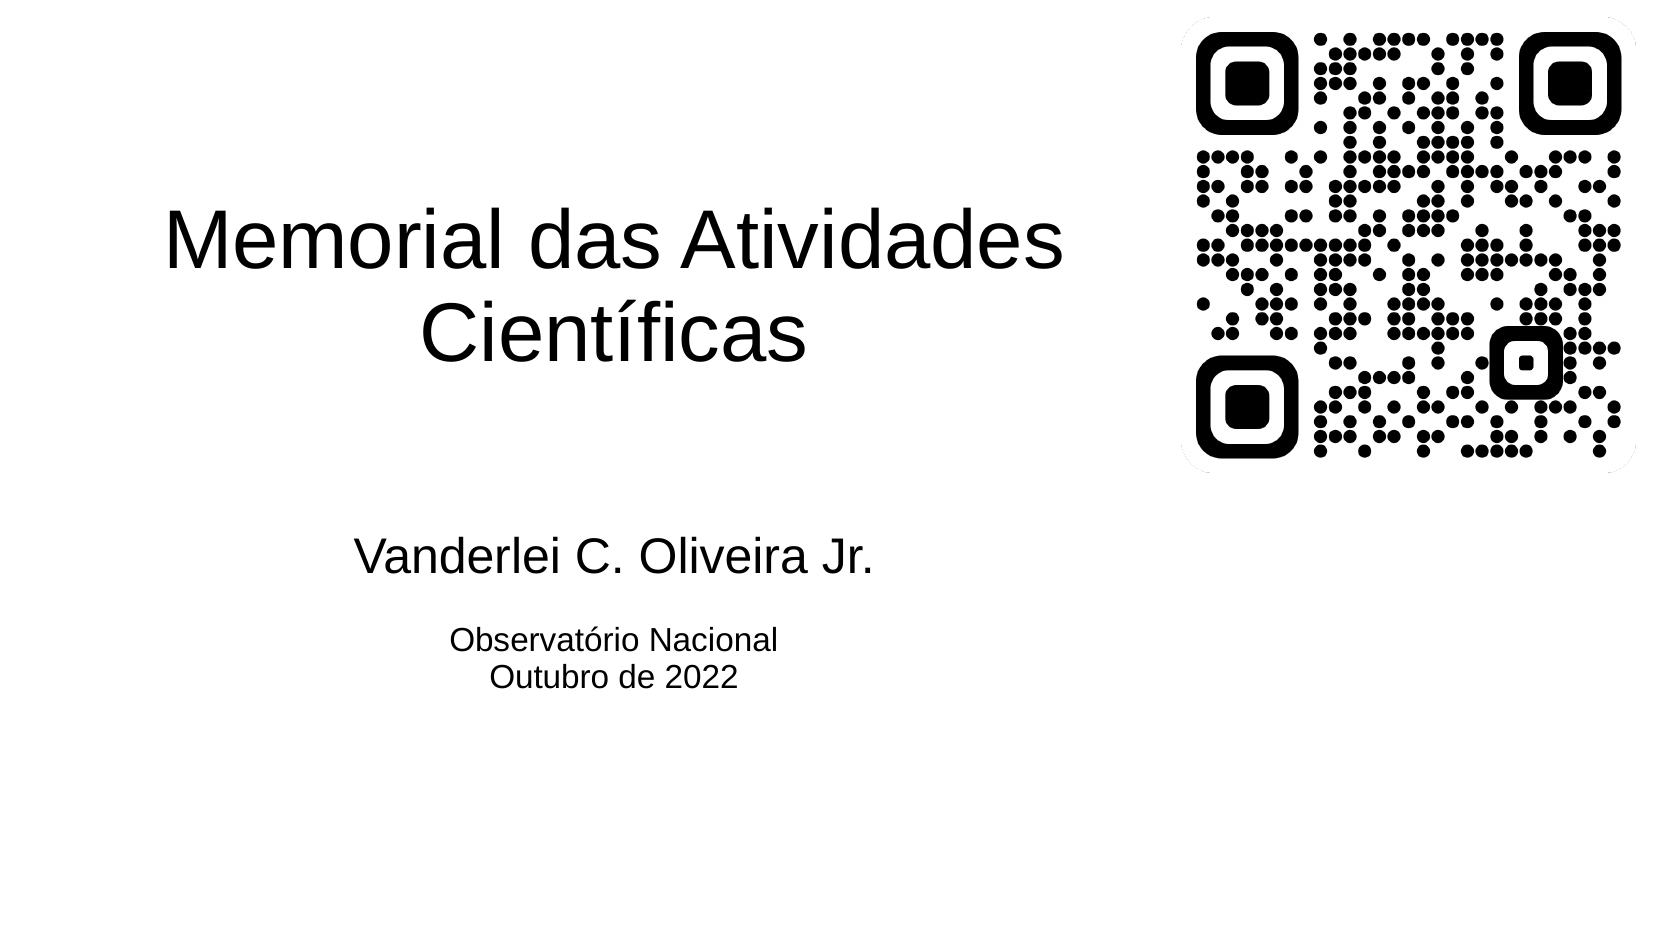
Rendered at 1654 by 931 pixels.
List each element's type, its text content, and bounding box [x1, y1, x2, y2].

subtitle Memorial das Atividades Científicas Vanderlei C. Oliveira Jr. Observatório Nacional Outubro de 2022 [82, 84, 1146, 805]
picture [1181, 17, 1636, 473]
